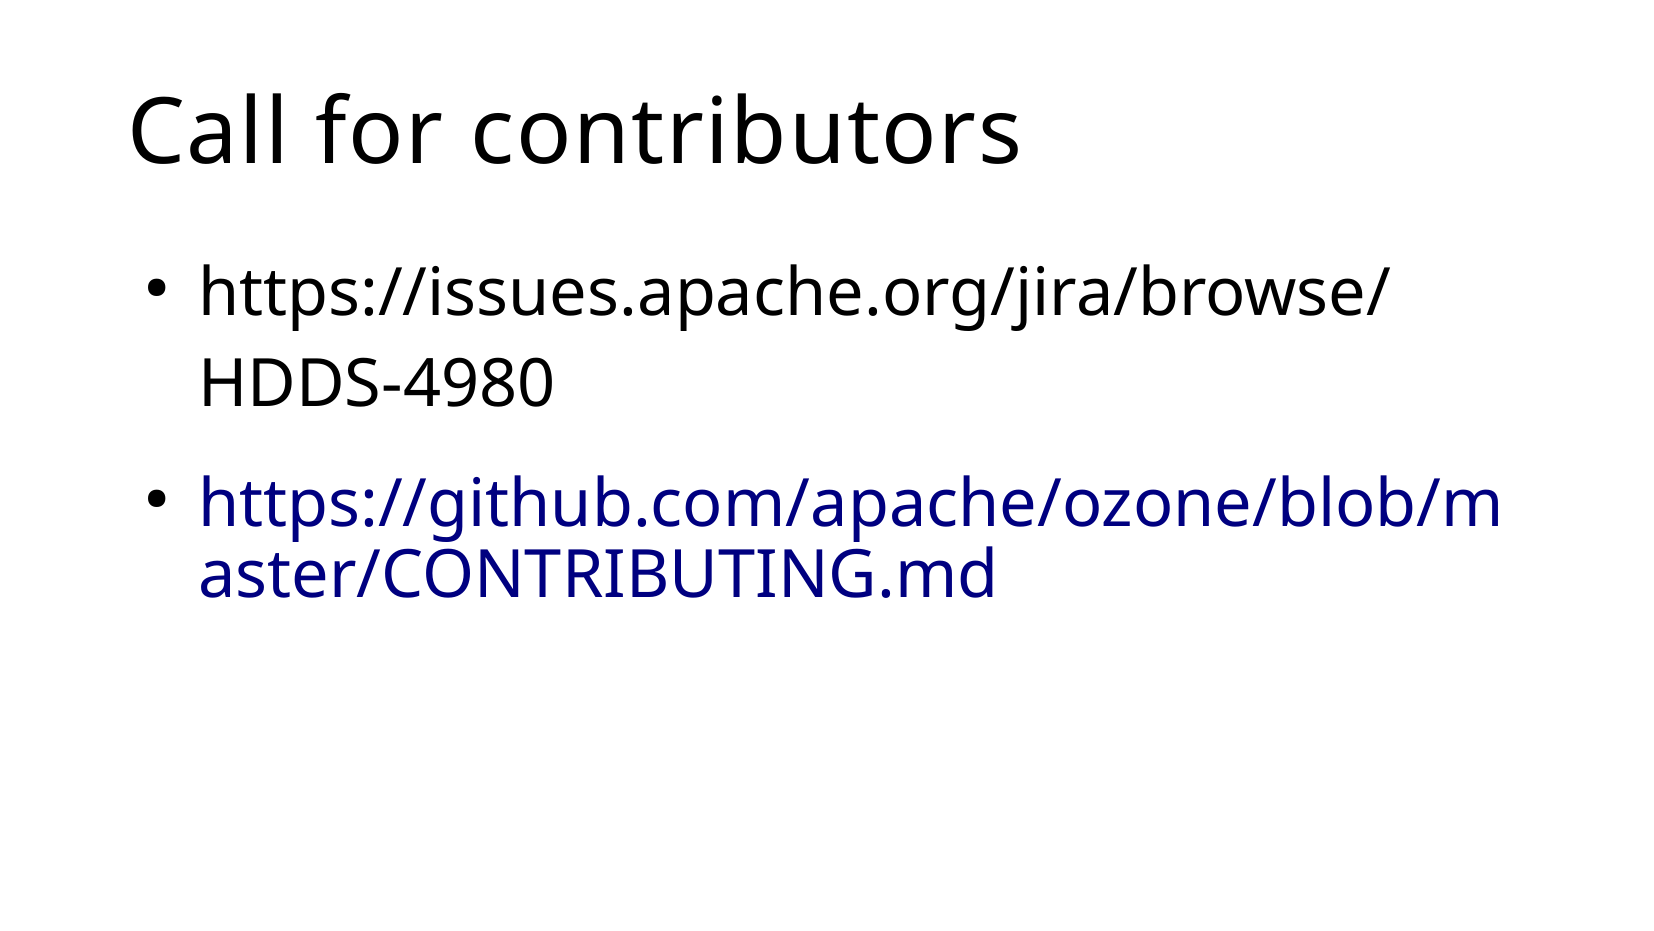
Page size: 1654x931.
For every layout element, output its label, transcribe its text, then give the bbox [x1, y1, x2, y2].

list https://issues.apache.org/jira/browse/HDDS-4980 https://github.com/apache/ozone/blob/master/CONTRIBUTING.md [127, 244, 1527, 784]
title Call for contributors [127, 69, 1654, 187]
